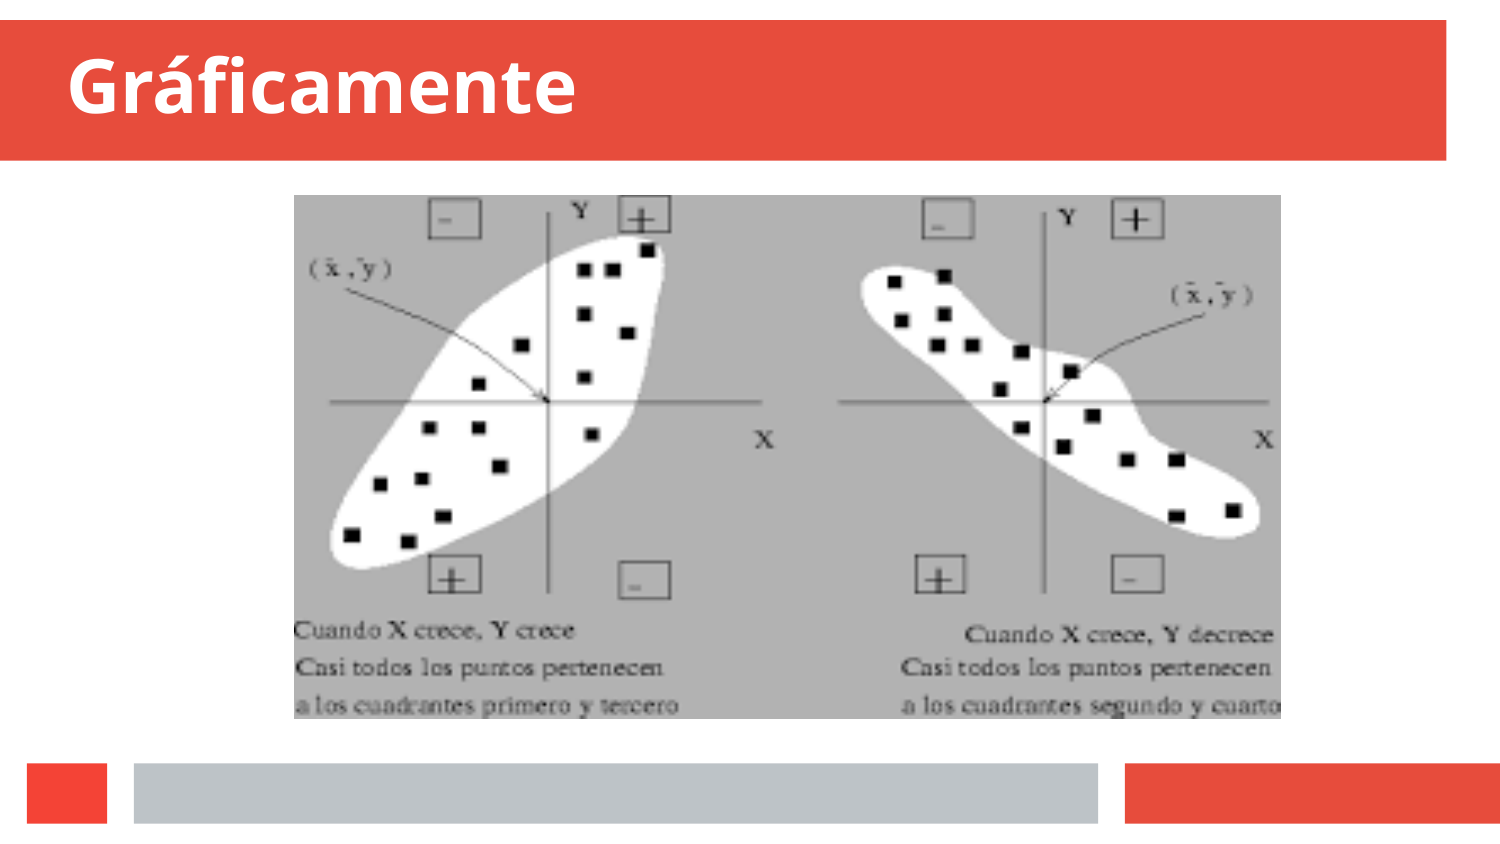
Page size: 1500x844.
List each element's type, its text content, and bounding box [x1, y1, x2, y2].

picture [294, 195, 1281, 719]
title Gráficamente [53, 40, 1447, 141]
